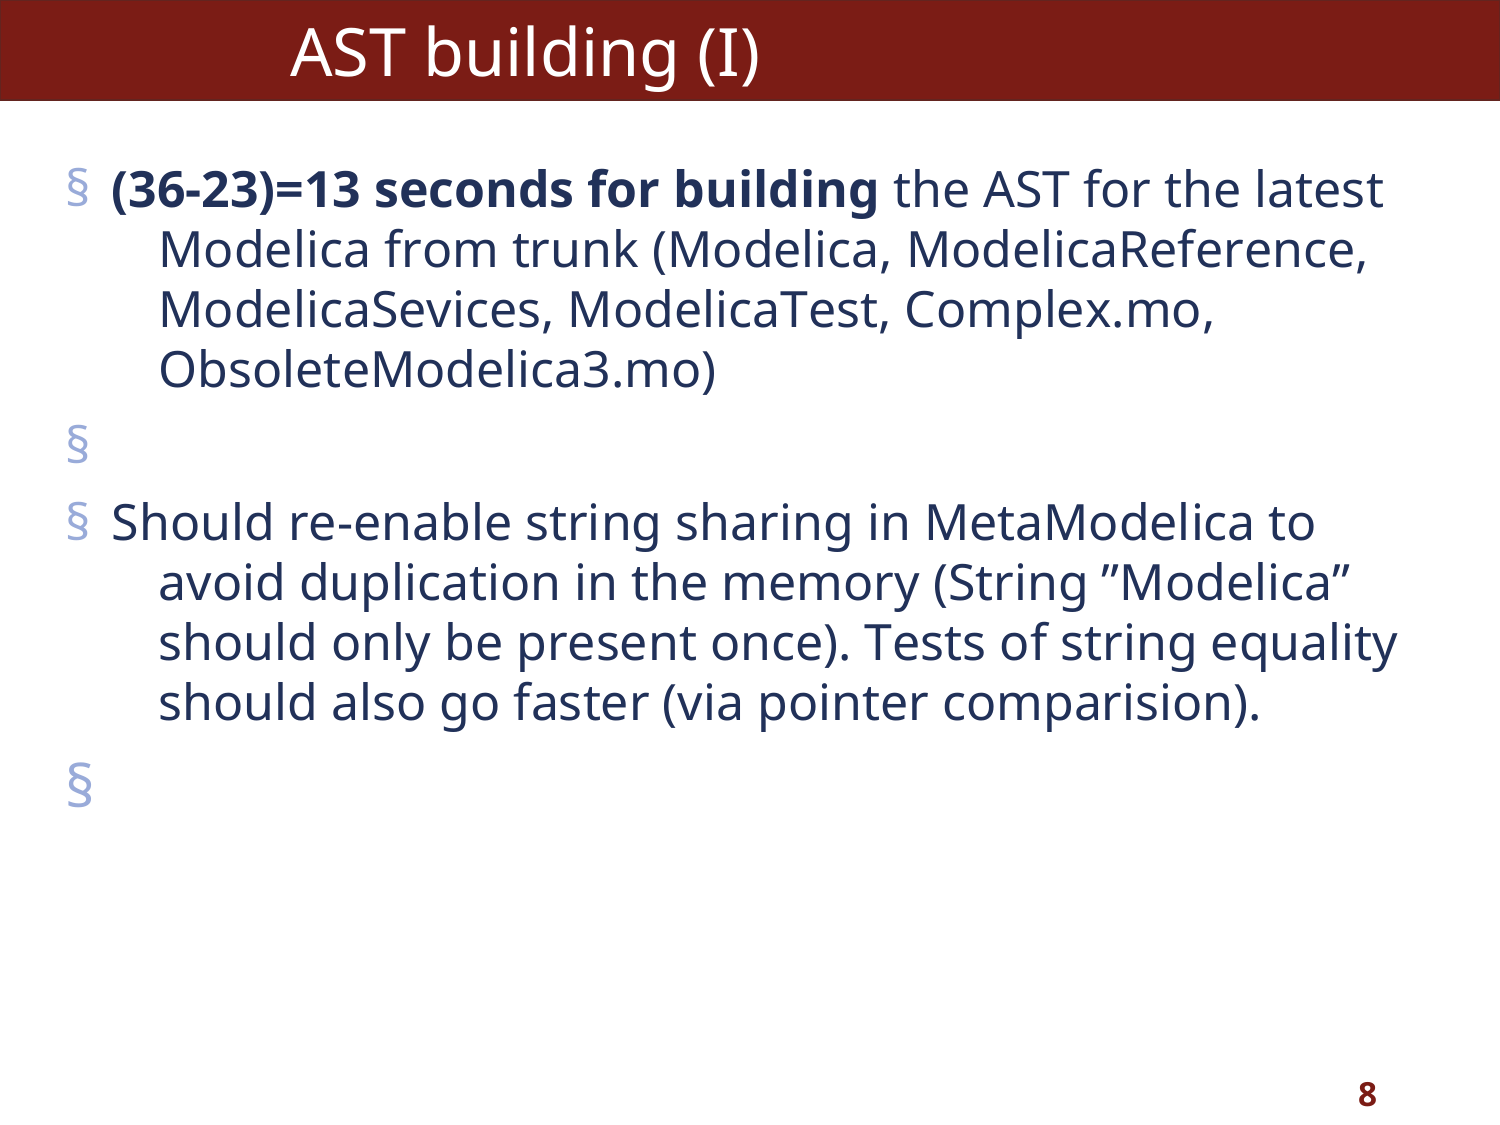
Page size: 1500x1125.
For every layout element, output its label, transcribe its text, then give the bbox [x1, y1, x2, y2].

text_box 8 [1342, 1065, 1493, 1116]
list (36-23)=13 seconds for building the AST for the latest Modelica from trunk (Modelica, ModelicaReference, ModelicaSevices, ModelicaTest, Complex.mo, ObsoleteModelica3.mo) Should re-enable string sharing in MetaModelica to avoid duplication in the memory (String ”Modelica” should only be present once). Tests of string equality should also go faster (via pointer comparision). [50, 149, 1451, 1075]
title AST building (I) [275, 0, 1500, 100]
